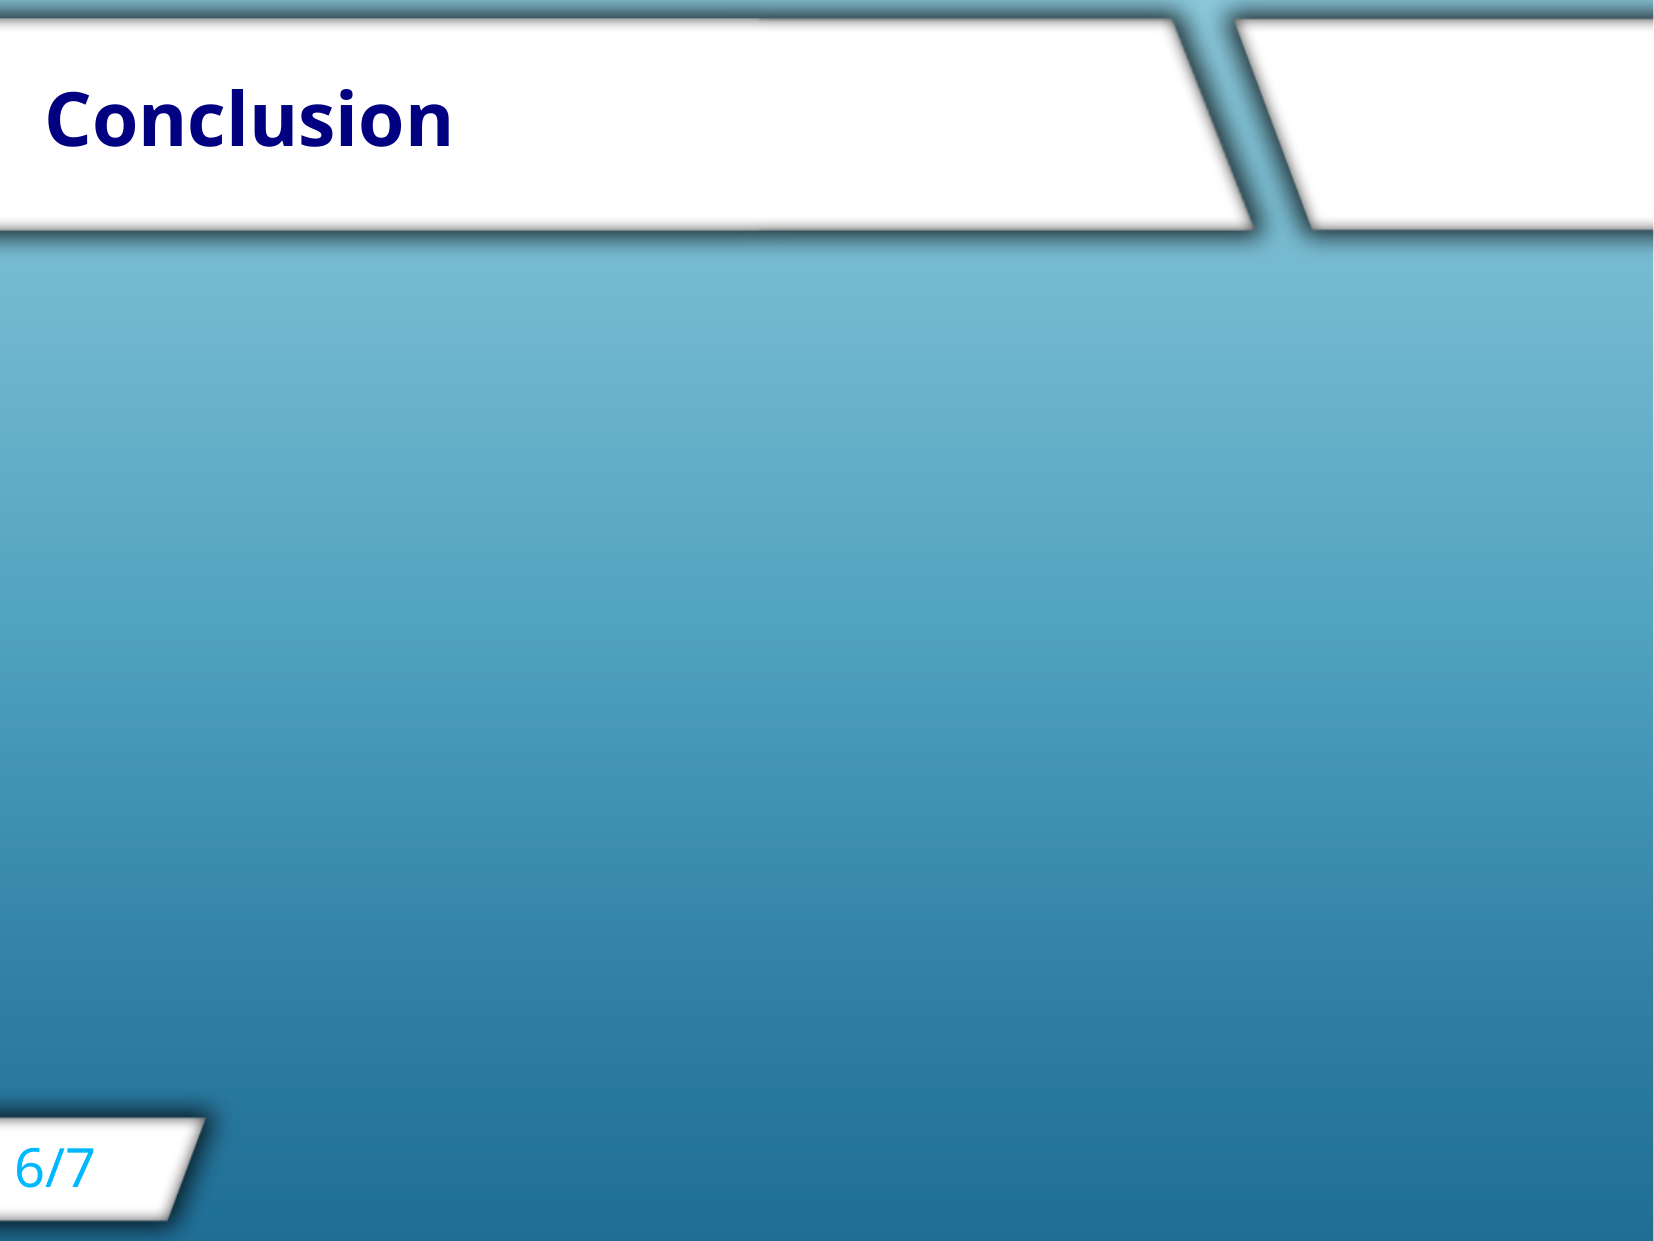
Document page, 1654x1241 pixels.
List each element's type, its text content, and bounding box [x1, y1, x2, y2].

text_box Conclusion [29, 59, 1152, 180]
picture [0, 0, 1654, 1241]
text_box [29, 501, 1536, 1043]
text_box 6/7 [0, 1122, 1123, 1214]
